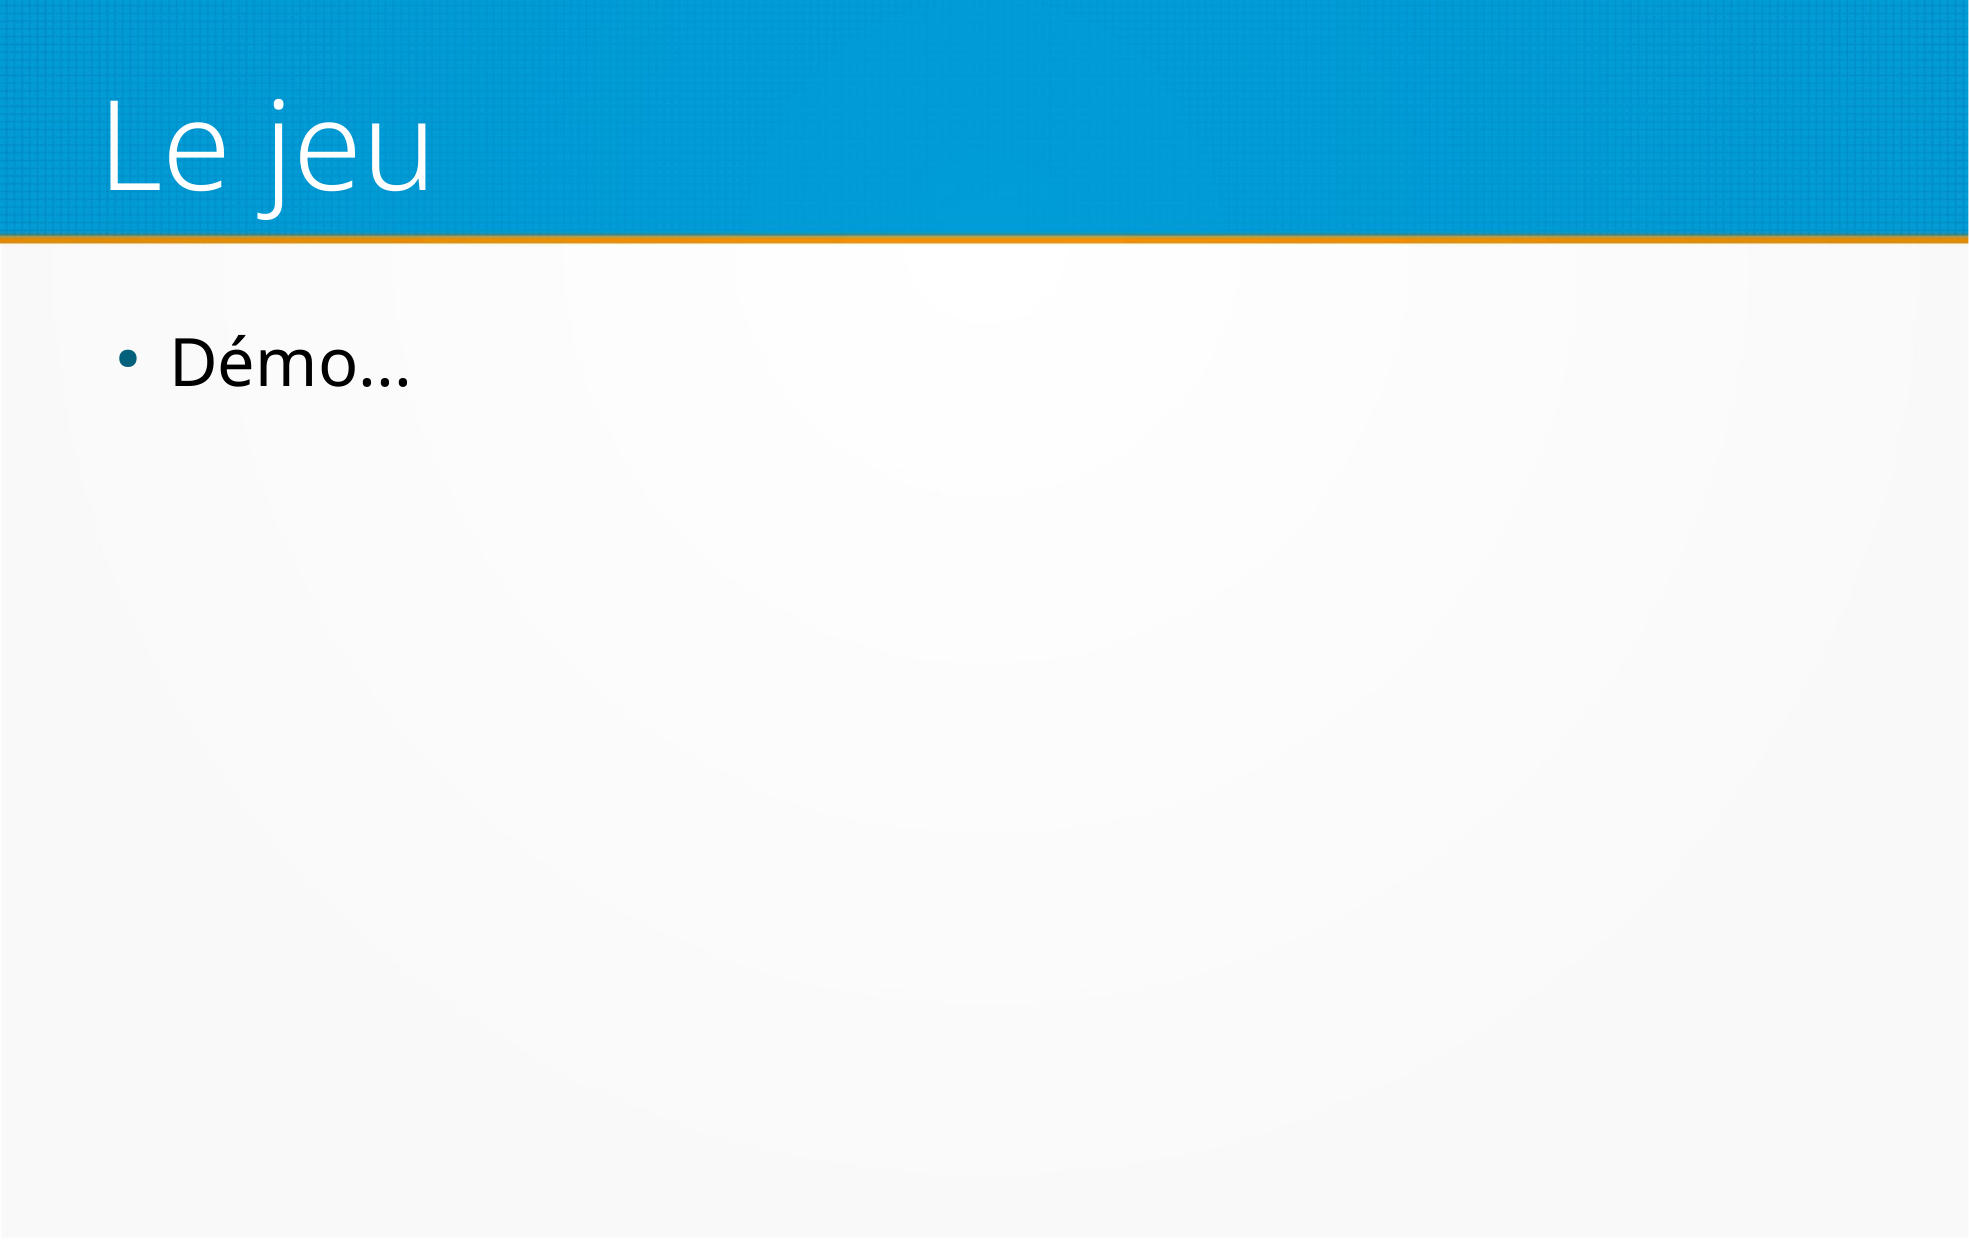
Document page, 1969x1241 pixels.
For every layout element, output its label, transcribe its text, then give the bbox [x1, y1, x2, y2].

picture [0, 233, 1969, 1241]
list Démo... [98, 315, 1861, 1081]
title Le jeu [98, 19, 1870, 227]
